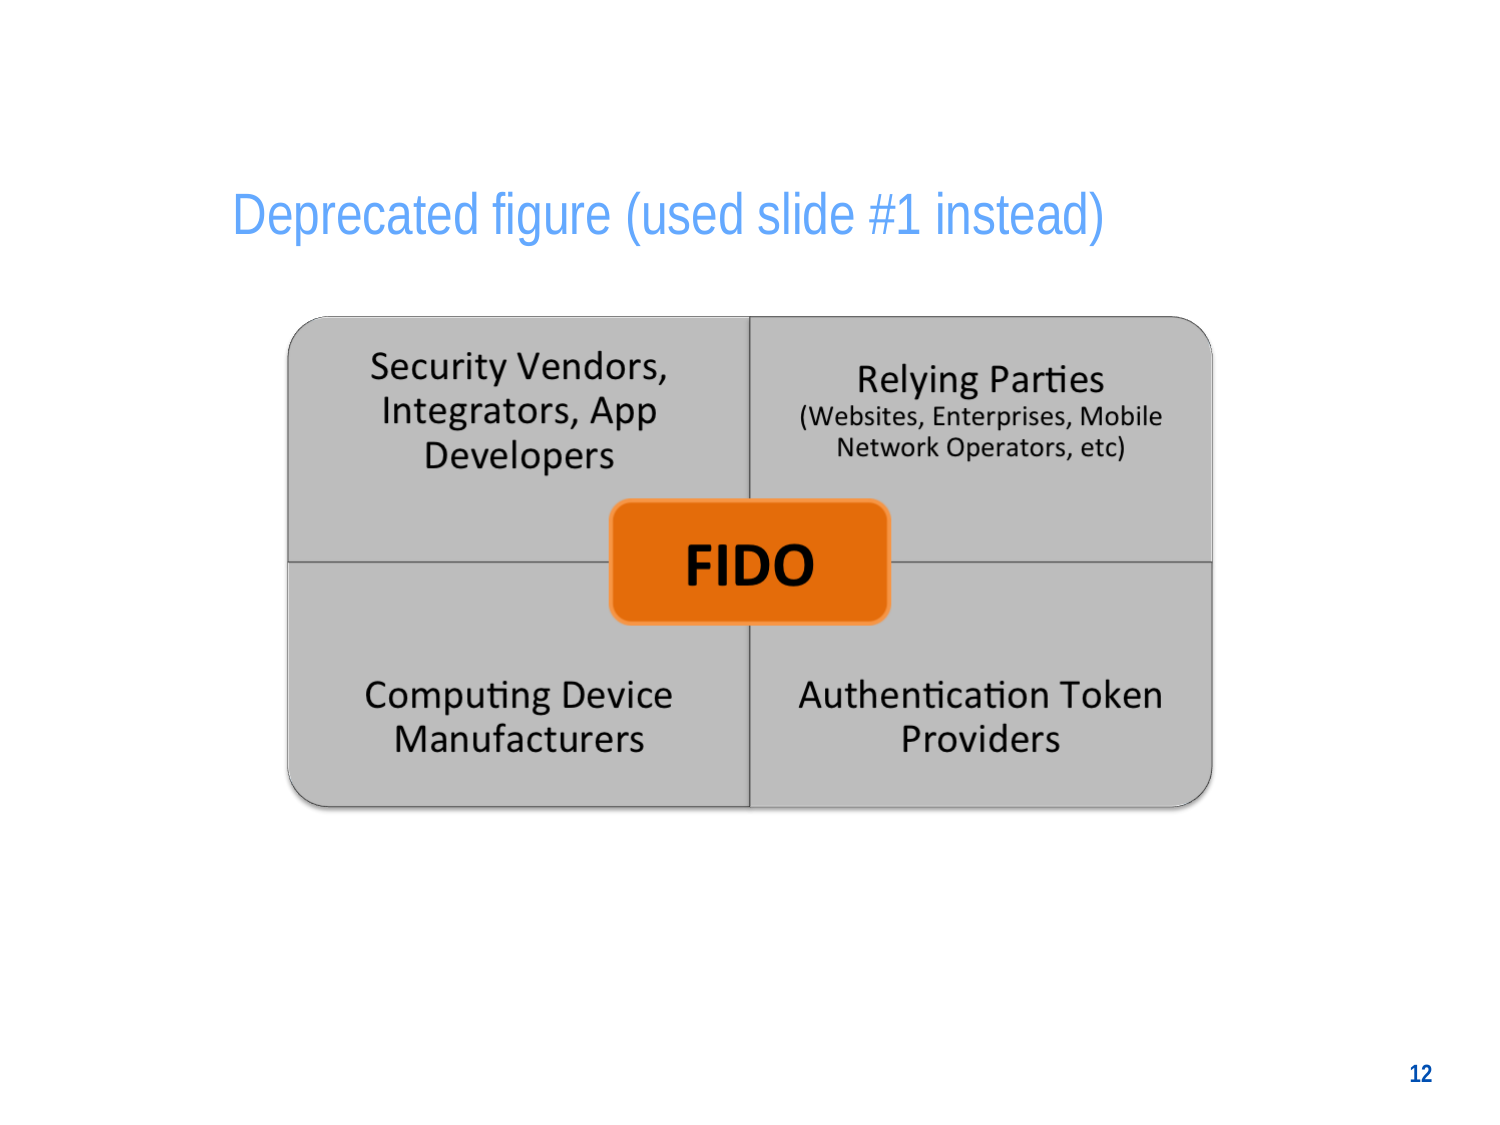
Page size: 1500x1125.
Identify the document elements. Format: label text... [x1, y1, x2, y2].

text_box <number> [1074, 1042, 1448, 1103]
picture [279, 311, 1221, 820]
text_box Deprecated figure (used slide #1 instead) [218, 136, 369, 287]
